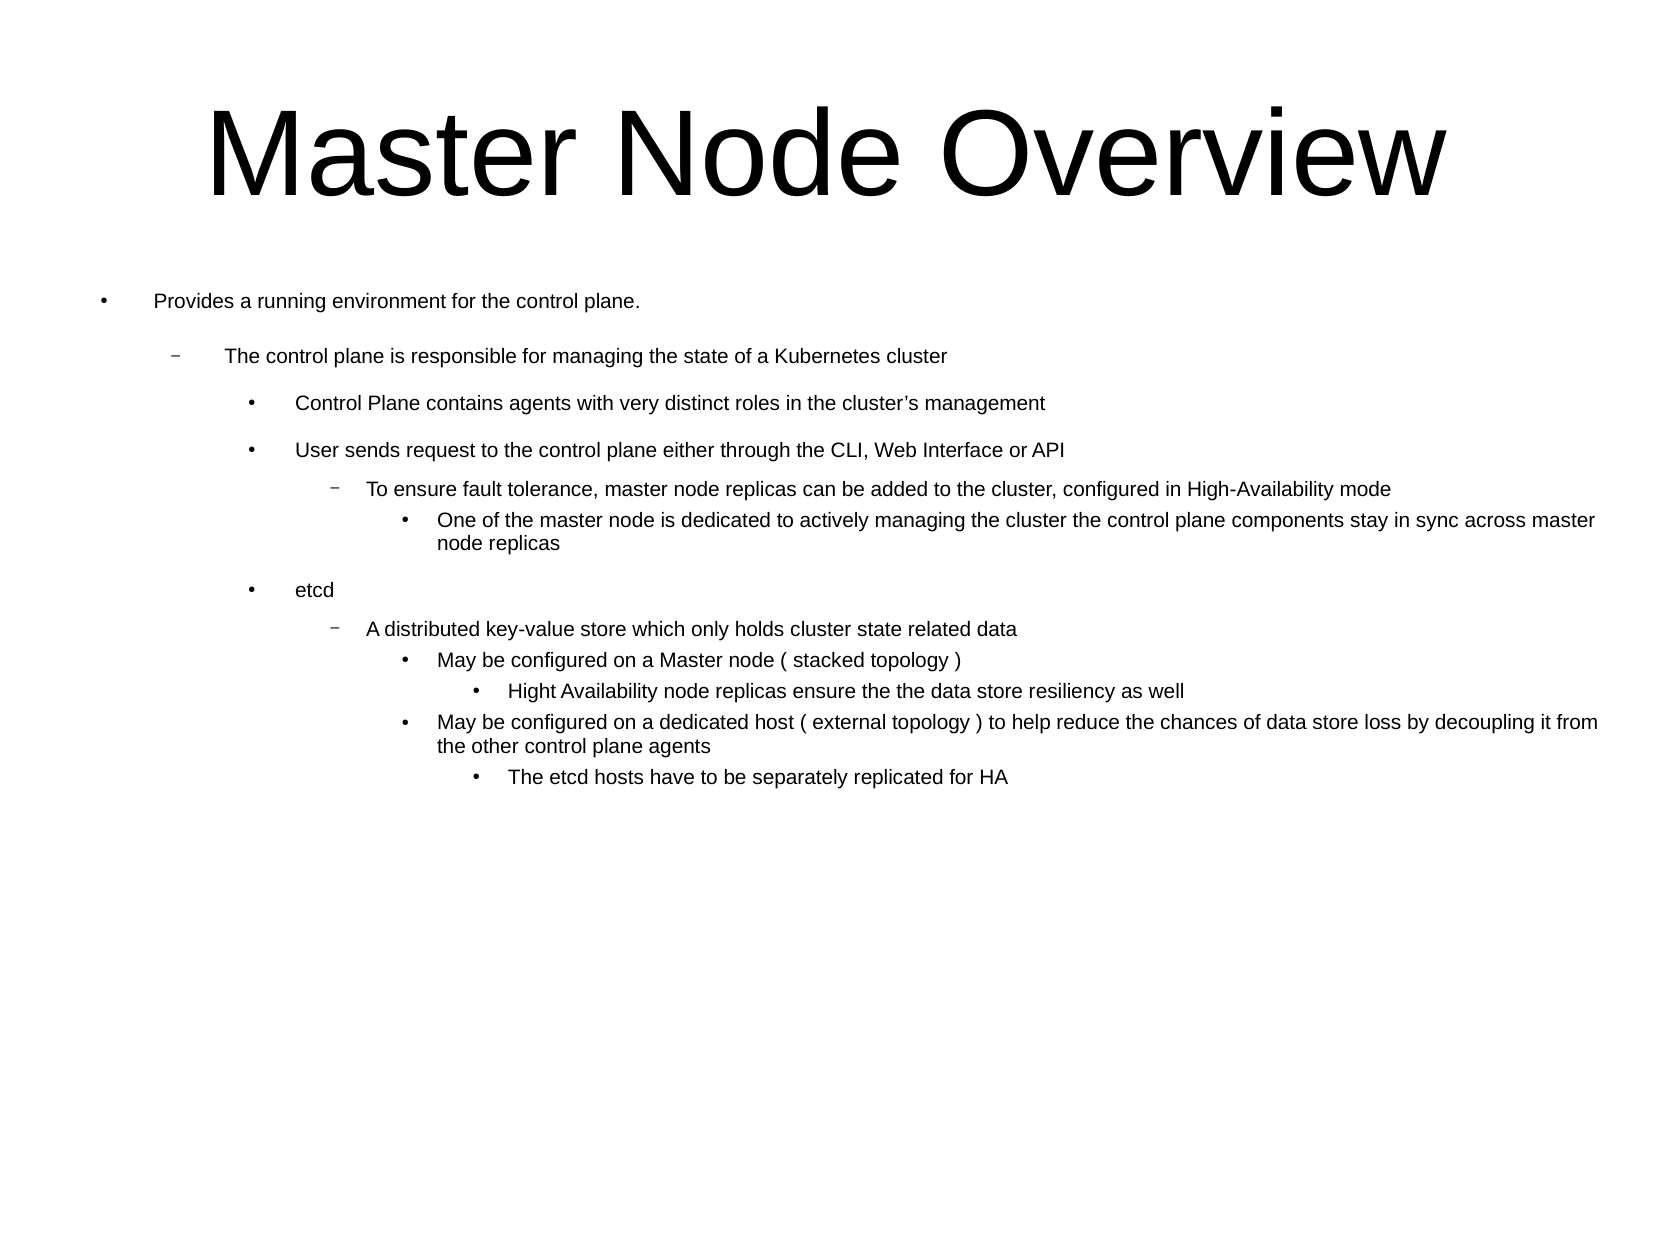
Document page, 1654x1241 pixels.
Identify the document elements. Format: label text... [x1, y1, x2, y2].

title Master Node Overview [82, 49, 1571, 257]
list Provides a running environment for the control plane. The control plane is responsible for managing the state of a Kubernetes cluster Control Plane contains agents with very distinct roles in the cluster’s management User sends request to the control plane either through the CLI, Web Interface or API To ensure fault tolerance, master node replicas can be added to the cluster, configured in High-Availability mode One of the master node is dedicated to actively managing the cluster the control plane components stay in sync across master node replicas etcd A distributed key-value store which only holds cluster state related data May be configured on a Master node ( stacked topology ) Hight Availability node replicas ensure the the data store resiliency as well May be configured on a dedicated host ( external topology ) to help reduce the chances of data store loss by decoupling it from the other control plane agents The etcd hosts have to be separately replicated for HA [82, 290, 1621, 1220]
